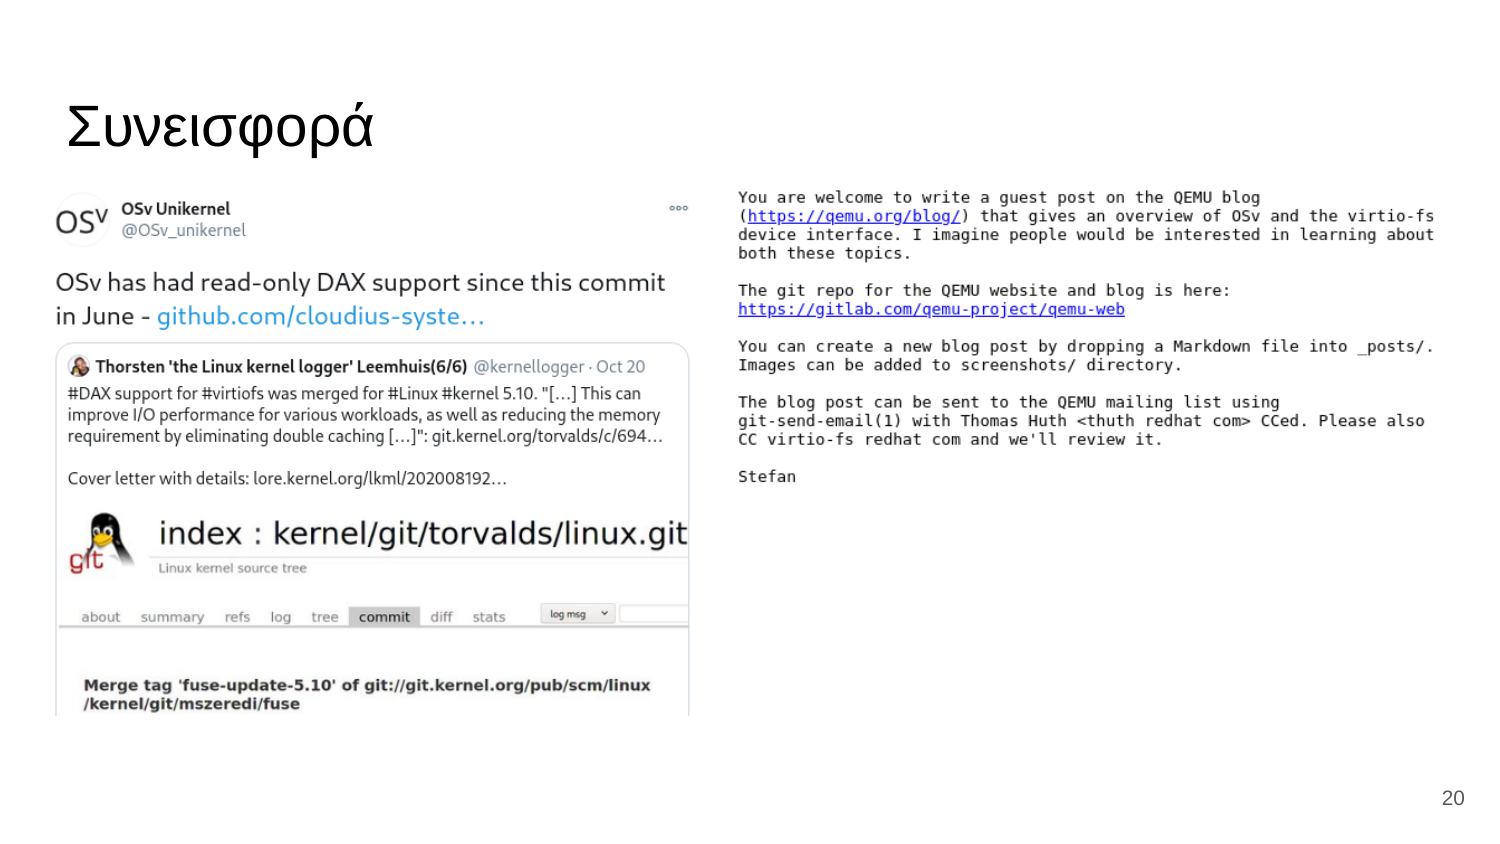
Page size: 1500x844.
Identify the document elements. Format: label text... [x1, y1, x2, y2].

slide_number <number> [1389, 764, 1480, 830]
picture [51, 188, 695, 716]
picture [737, 188, 1449, 502]
title Συνεισφορά [51, 72, 1449, 167]
